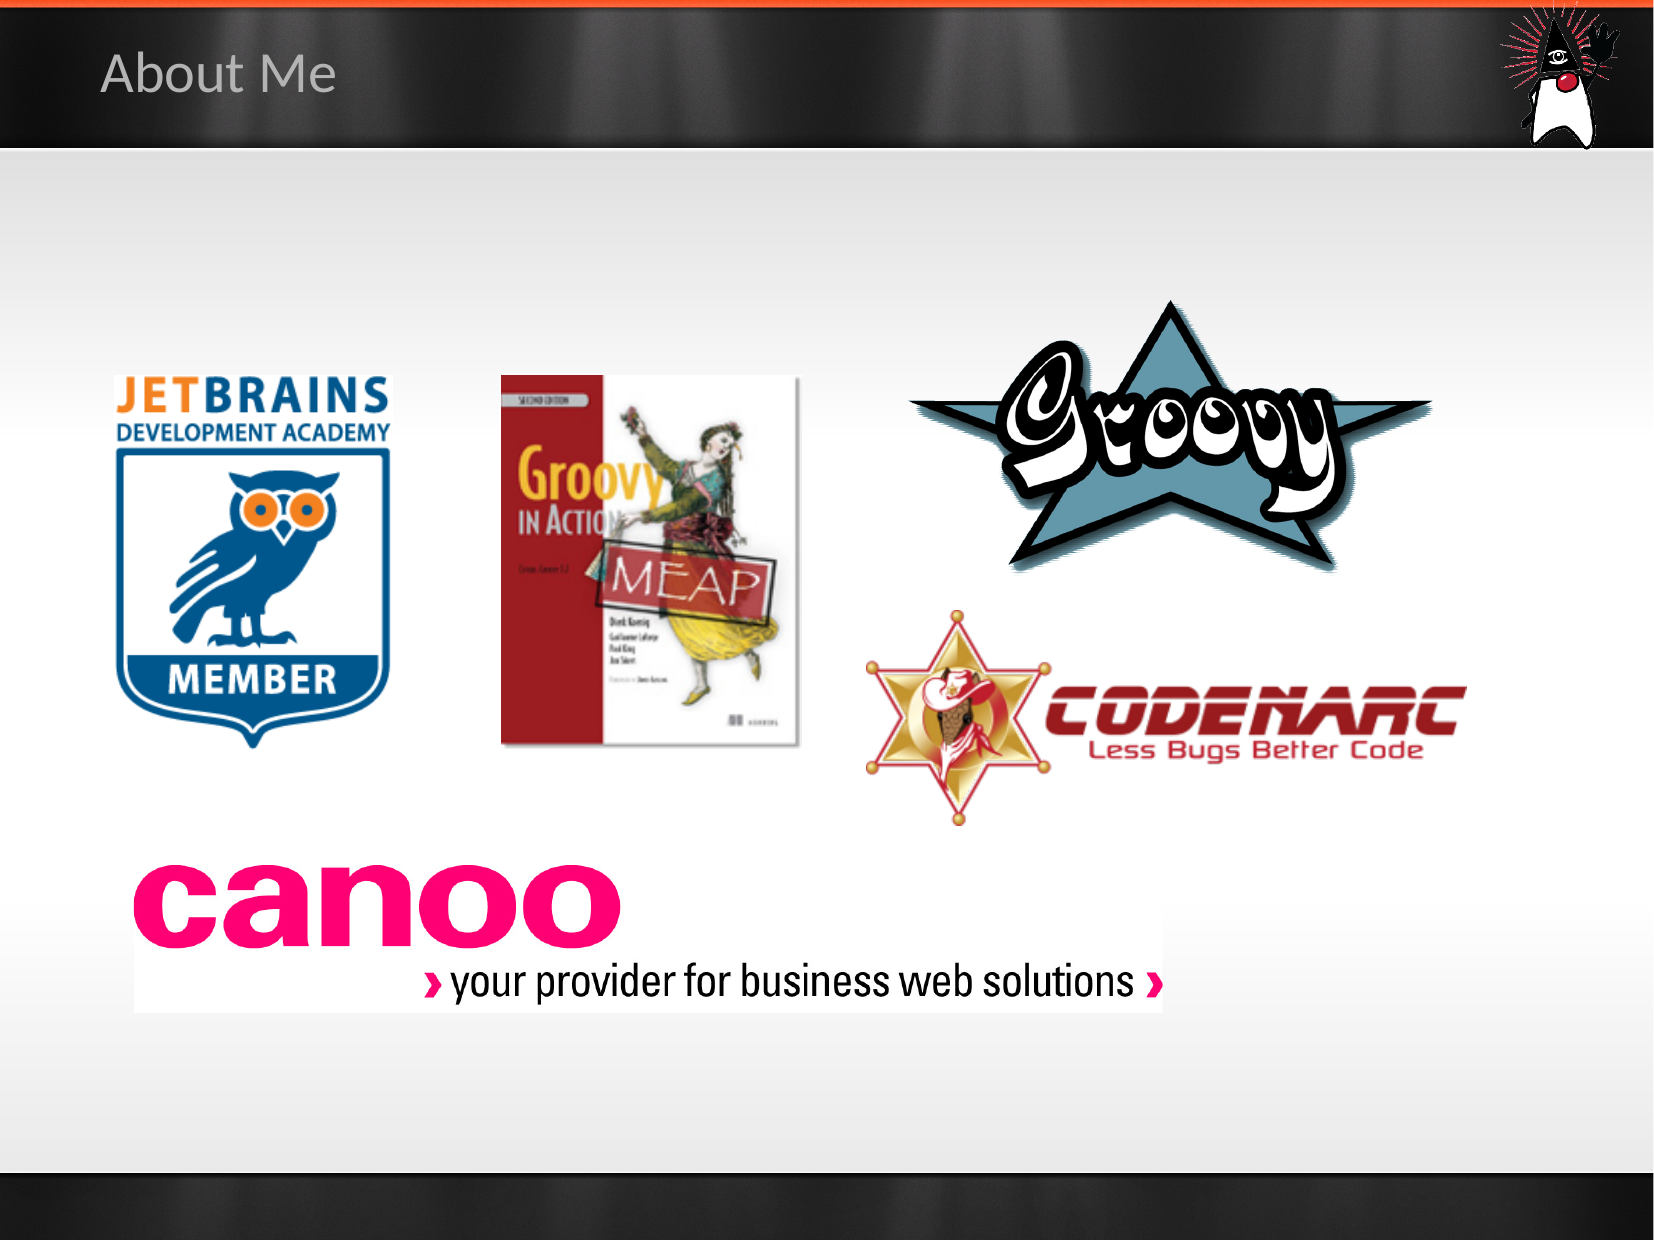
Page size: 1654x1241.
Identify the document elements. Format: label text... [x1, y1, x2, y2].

title About Me [100, 6, 1589, 151]
picture [0, 0, 1654, 1240]
